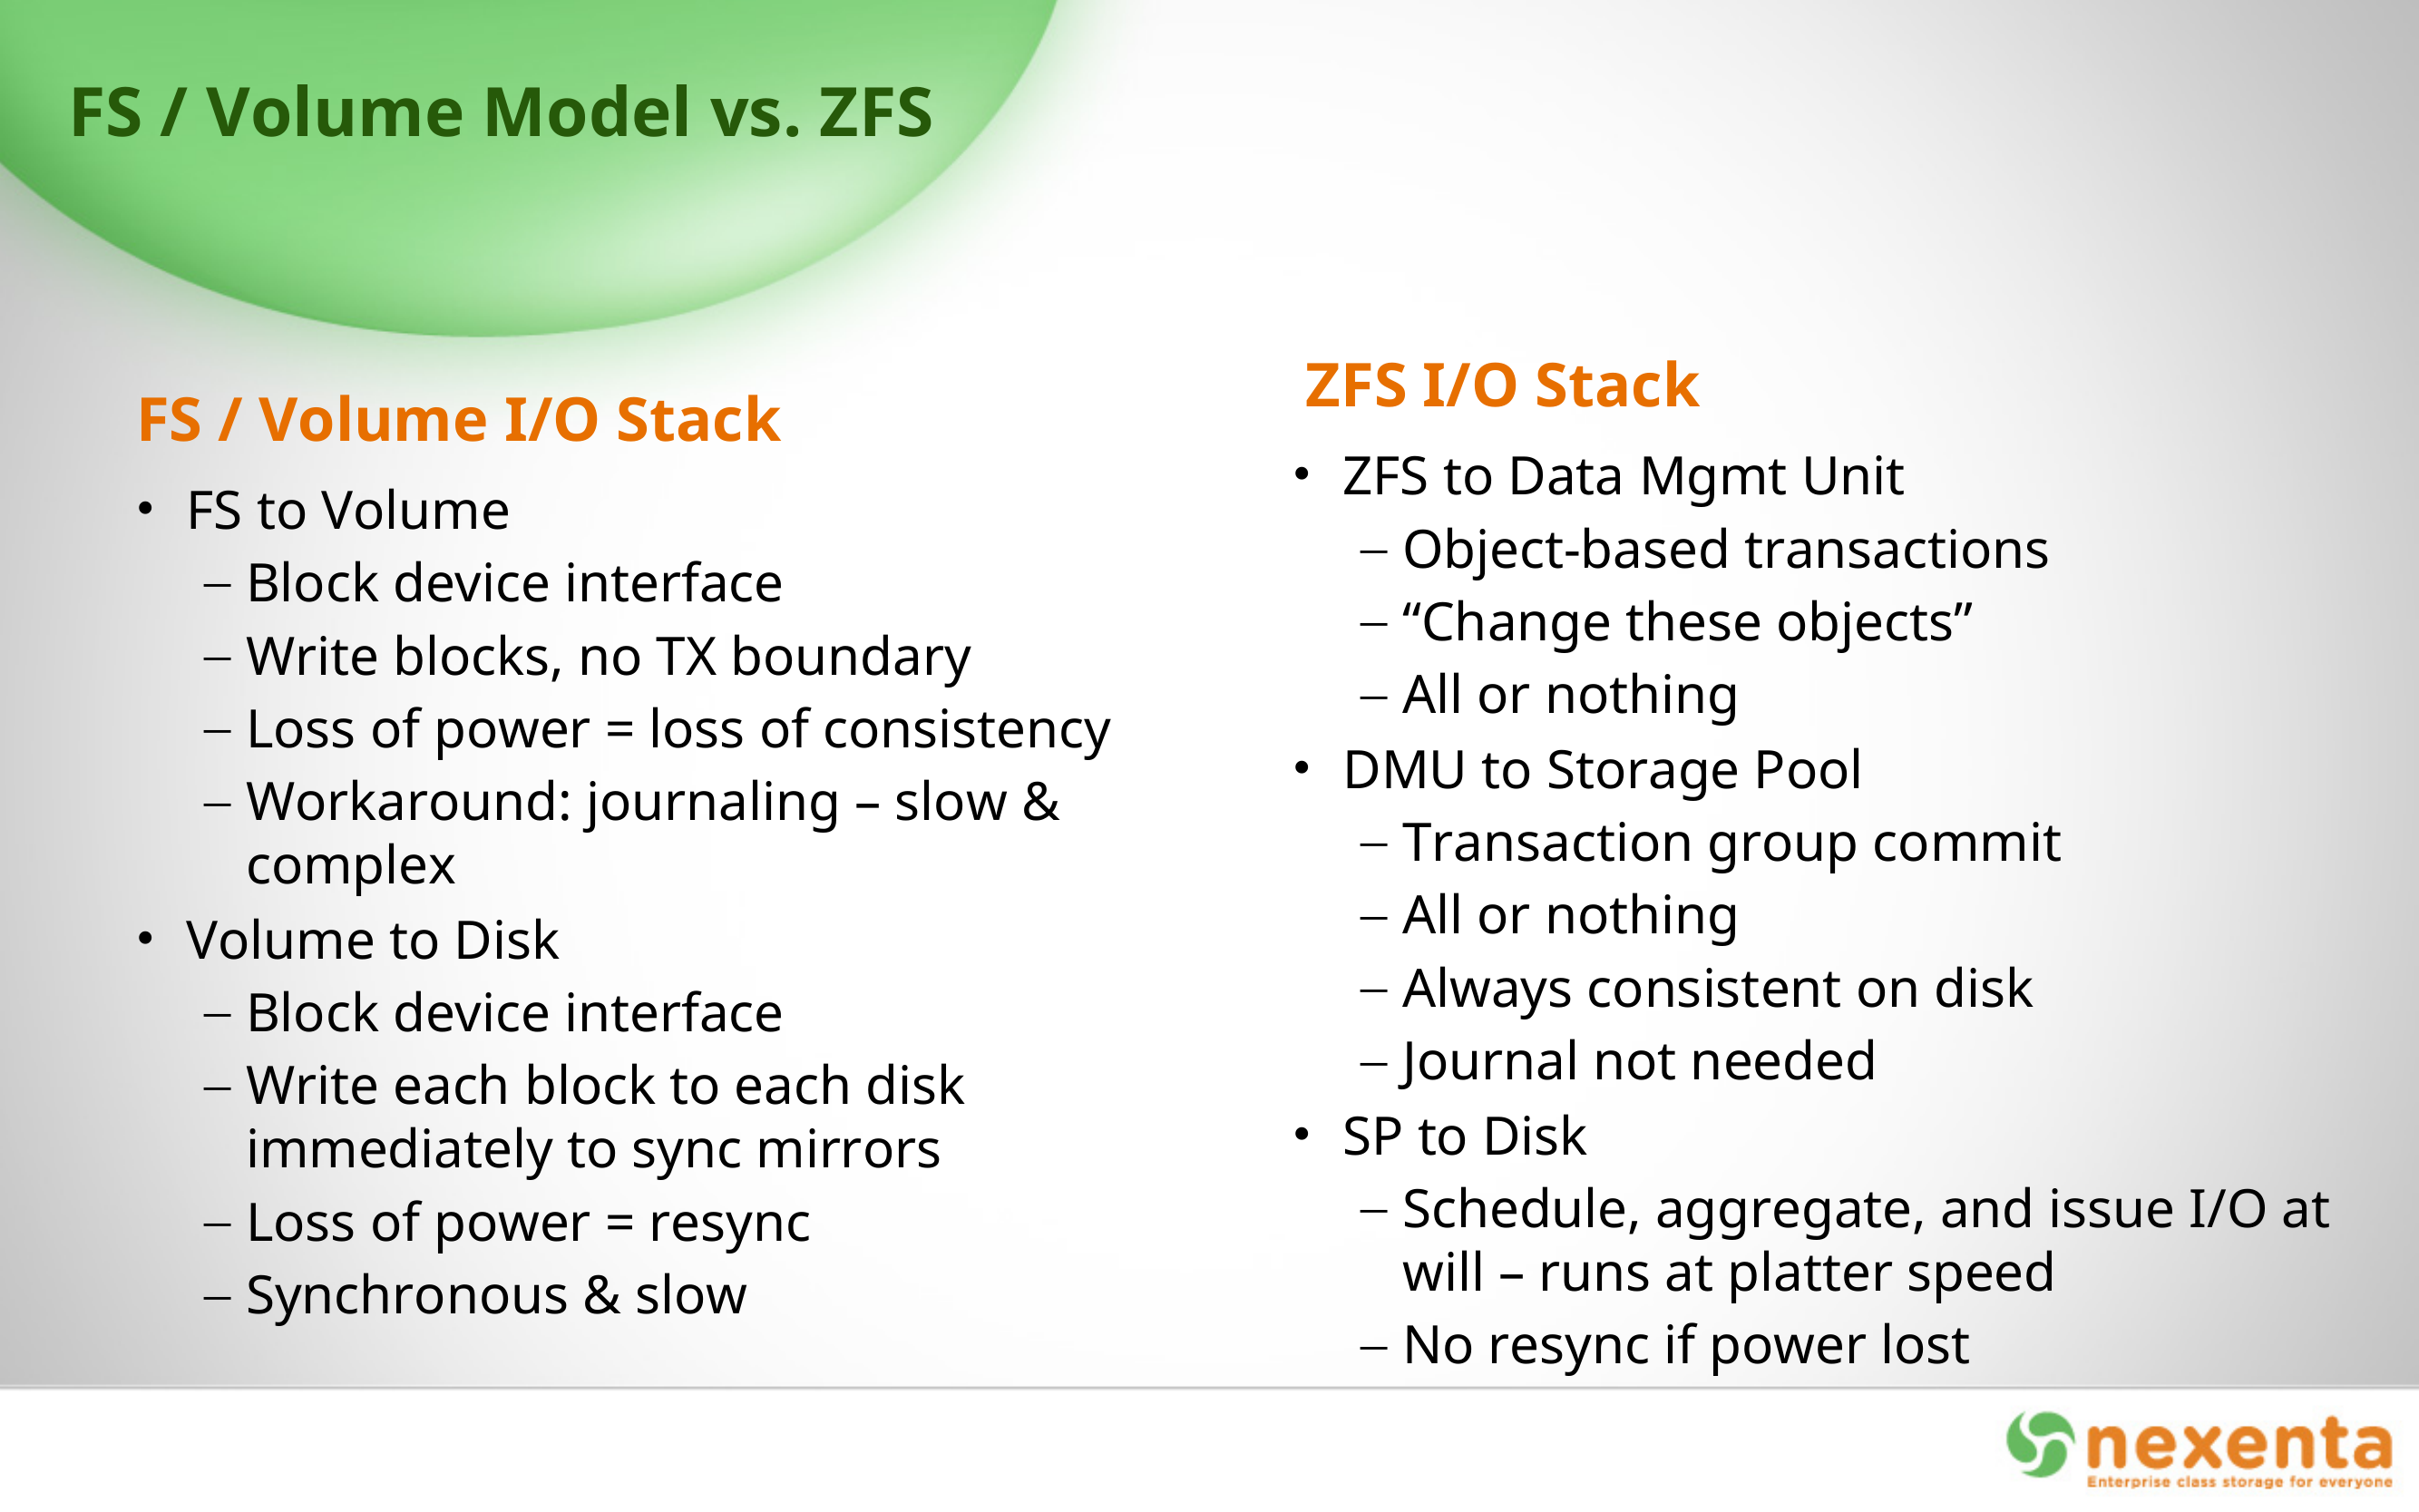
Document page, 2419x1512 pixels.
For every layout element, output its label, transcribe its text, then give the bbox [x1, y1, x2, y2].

text_box FS / Volume I/O Stack [135, 374, 783, 447]
text_box FS to Volume Block device interface Write blocks, no TX boundary Loss of power = loss of consistency Workaround: journaling – slow & complex Volume to Disk Block device interface Write each block to each disk immediately to sync mirrors Loss of power = resync Synchronous & slow [135, 476, 1191, 1361]
text_box ZFS I/O Stack [1292, 340, 2382, 613]
picture [0, 0, 2419, 1512]
text_box FS / Volume Model vs. ZFS [67, 68, 1395, 240]
text_box ZFS to Data Mgmt Unit Object-based transactions “Change these objects” All or nothing DMU to Storage Pool Transaction group commit All or nothing Always consistent on disk Journal not needed SP to Disk Schedule, aggregate, and issue I/O at will – runs at platter speed No resync if power lost [1292, 613, 2382, 1393]
